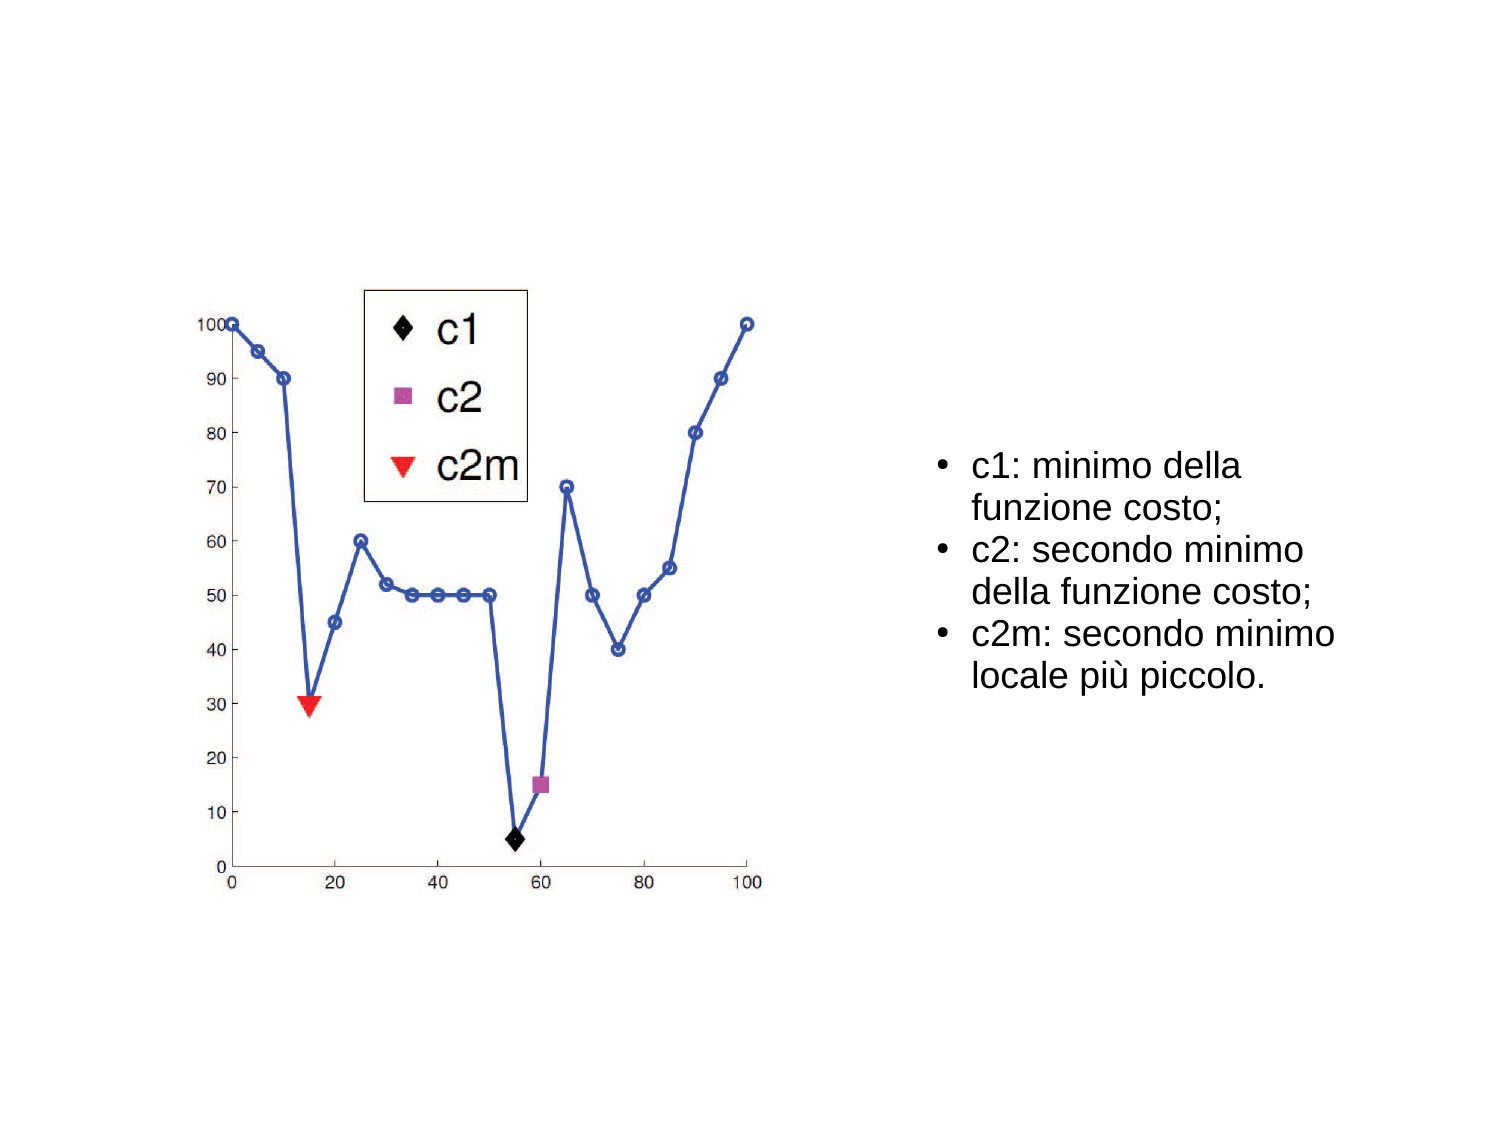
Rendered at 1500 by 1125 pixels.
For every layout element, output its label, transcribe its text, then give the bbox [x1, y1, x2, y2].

picture [177, 282, 768, 910]
text_box c1: minimo della funzione costo; c2: secondo minimo della funzione costo; c2m: secondo minimo locale più piccolo. [921, 437, 1371, 746]
